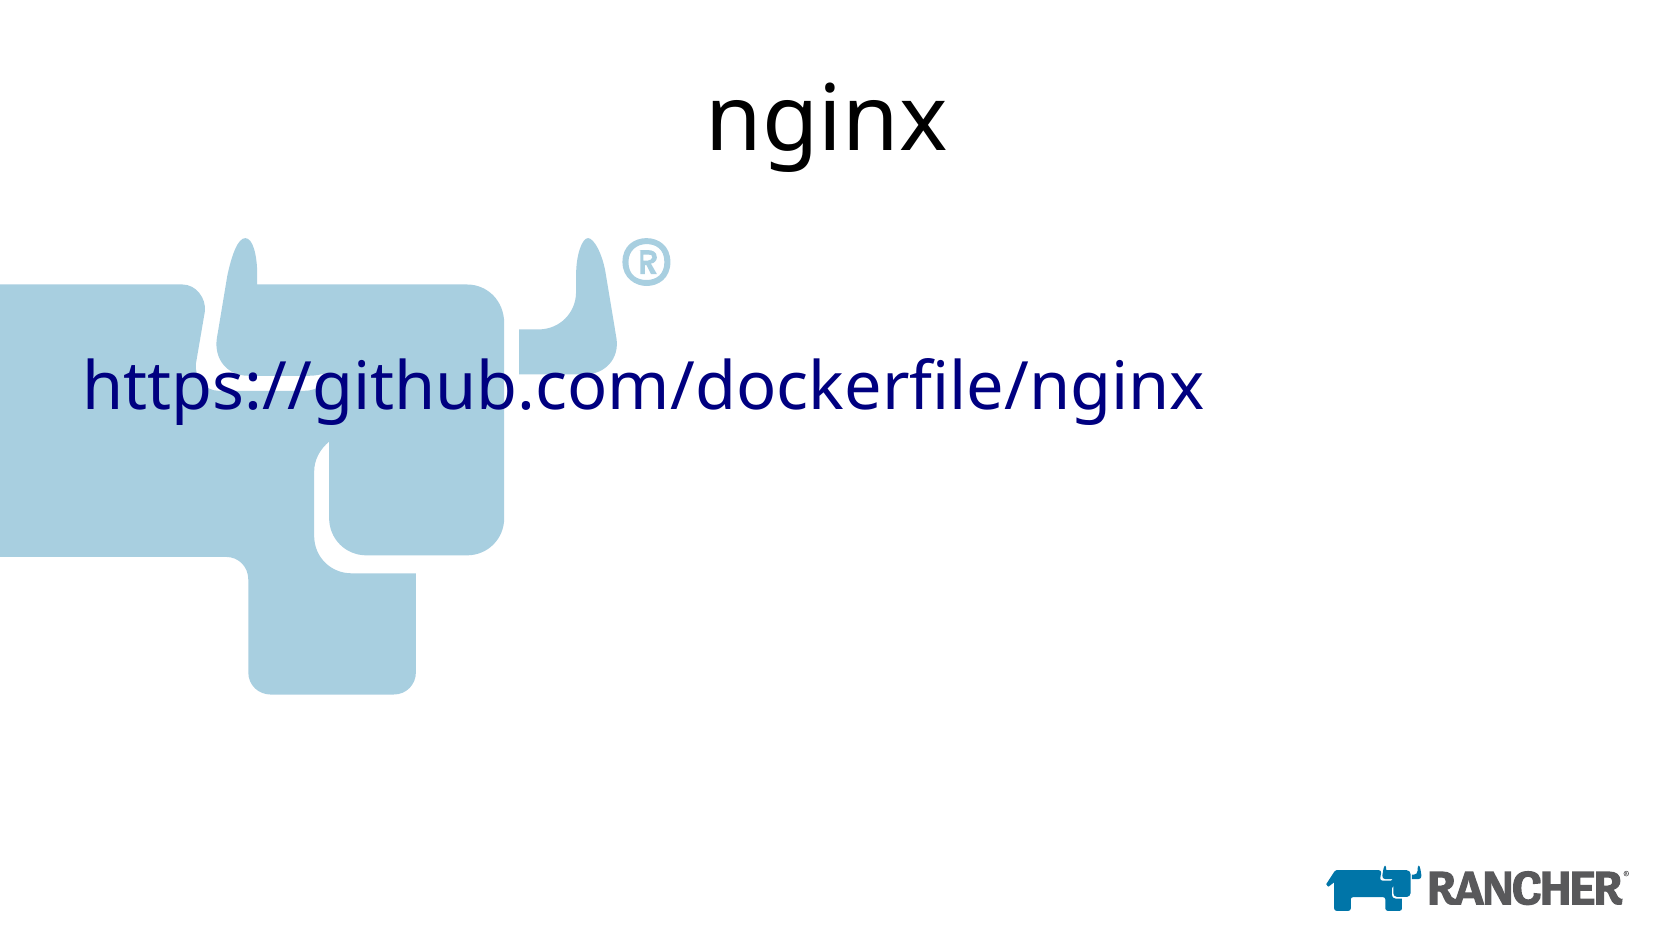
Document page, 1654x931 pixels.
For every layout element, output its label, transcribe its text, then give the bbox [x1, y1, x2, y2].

title nginx [82, 37, 1571, 193]
list https://github.com/dockerfile/nginx [82, 217, 1571, 758]
